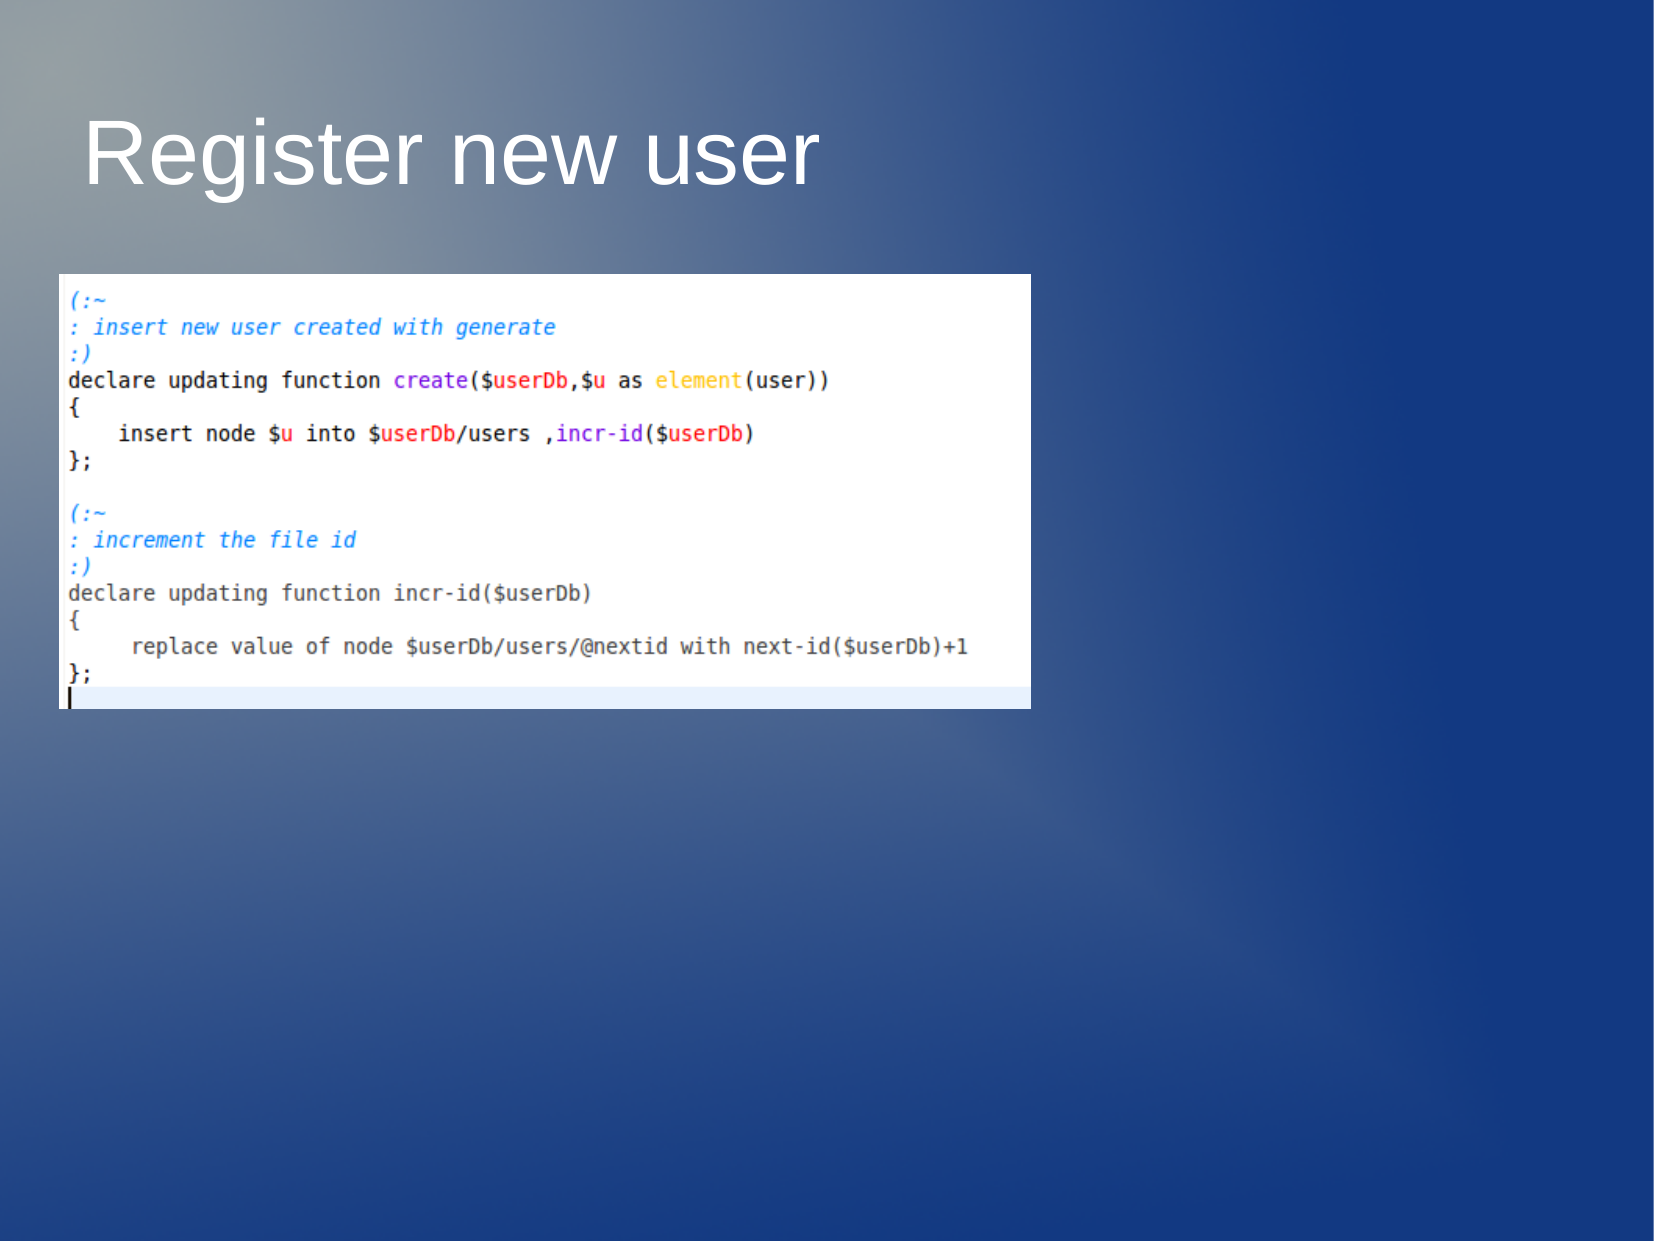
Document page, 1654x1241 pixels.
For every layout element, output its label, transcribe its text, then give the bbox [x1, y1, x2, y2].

title Register new user [82, 49, 1571, 257]
picture [0, 0, 1654, 1241]
